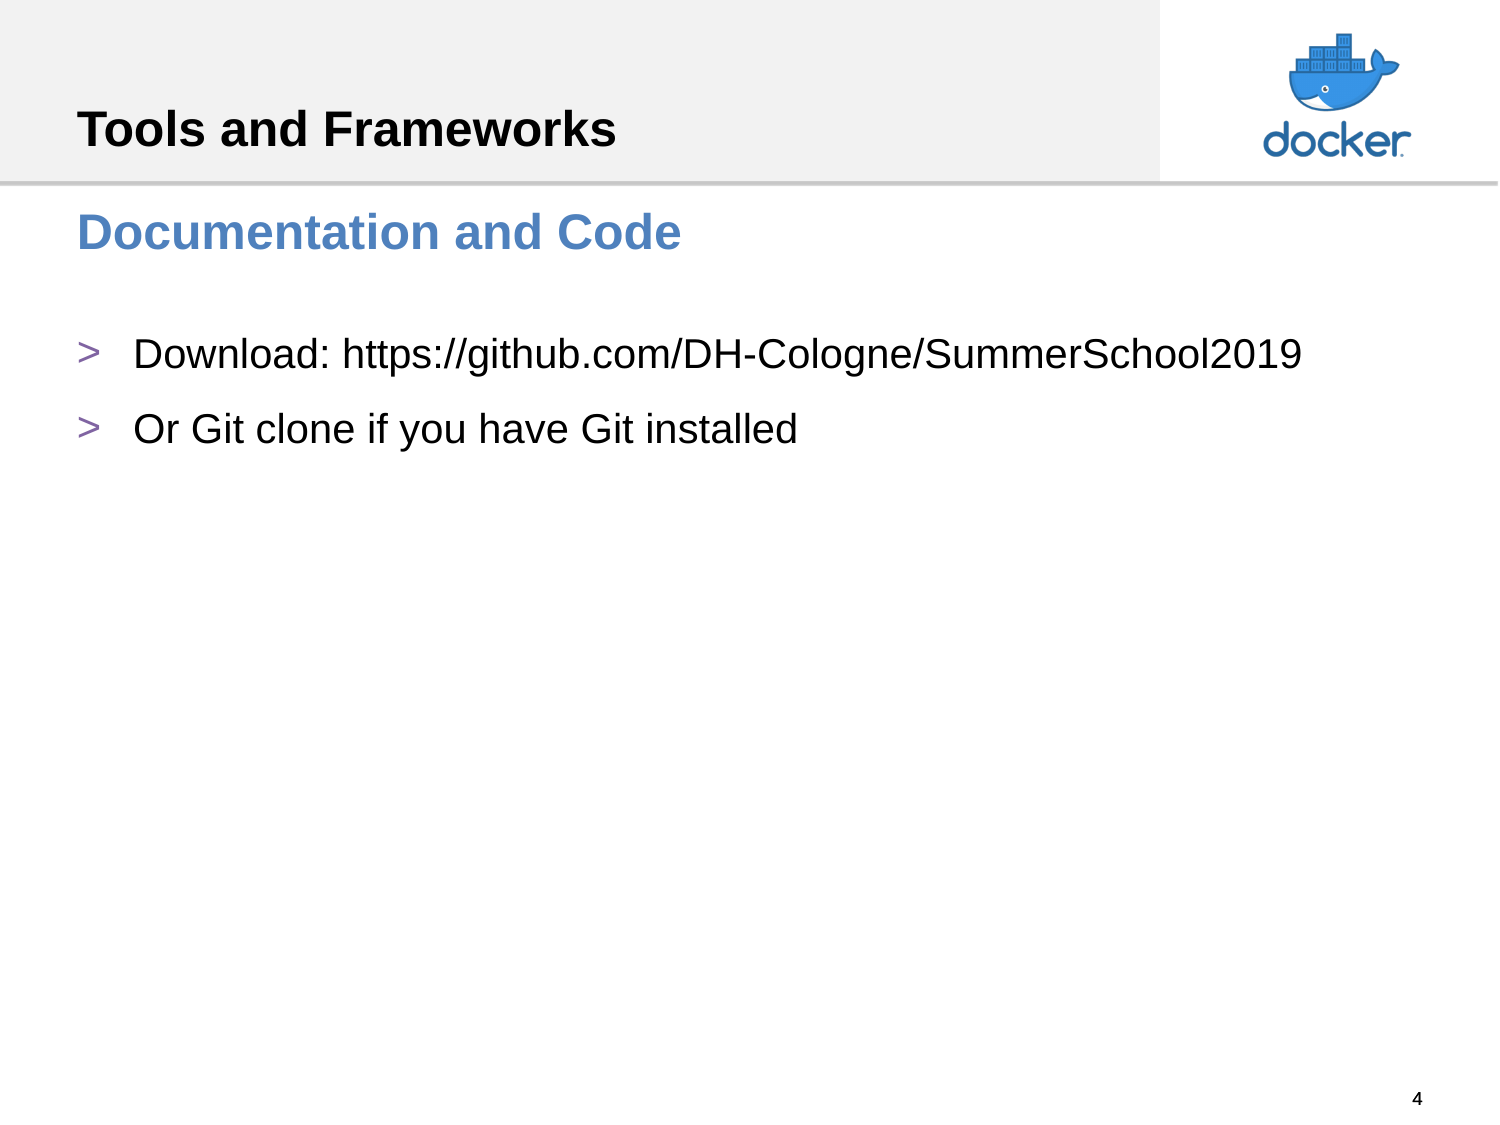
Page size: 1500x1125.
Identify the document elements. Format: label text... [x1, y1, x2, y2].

text_box Download: https://github.com/DH-Cologne/SummerSchool2019 Or Git clone if you have Git installed [76, 302, 1424, 886]
text_box Tools and Frameworks [76, 39, 1042, 157]
picture [1210, 22, 1465, 166]
text_box Documentation and Code [76, 200, 1424, 259]
